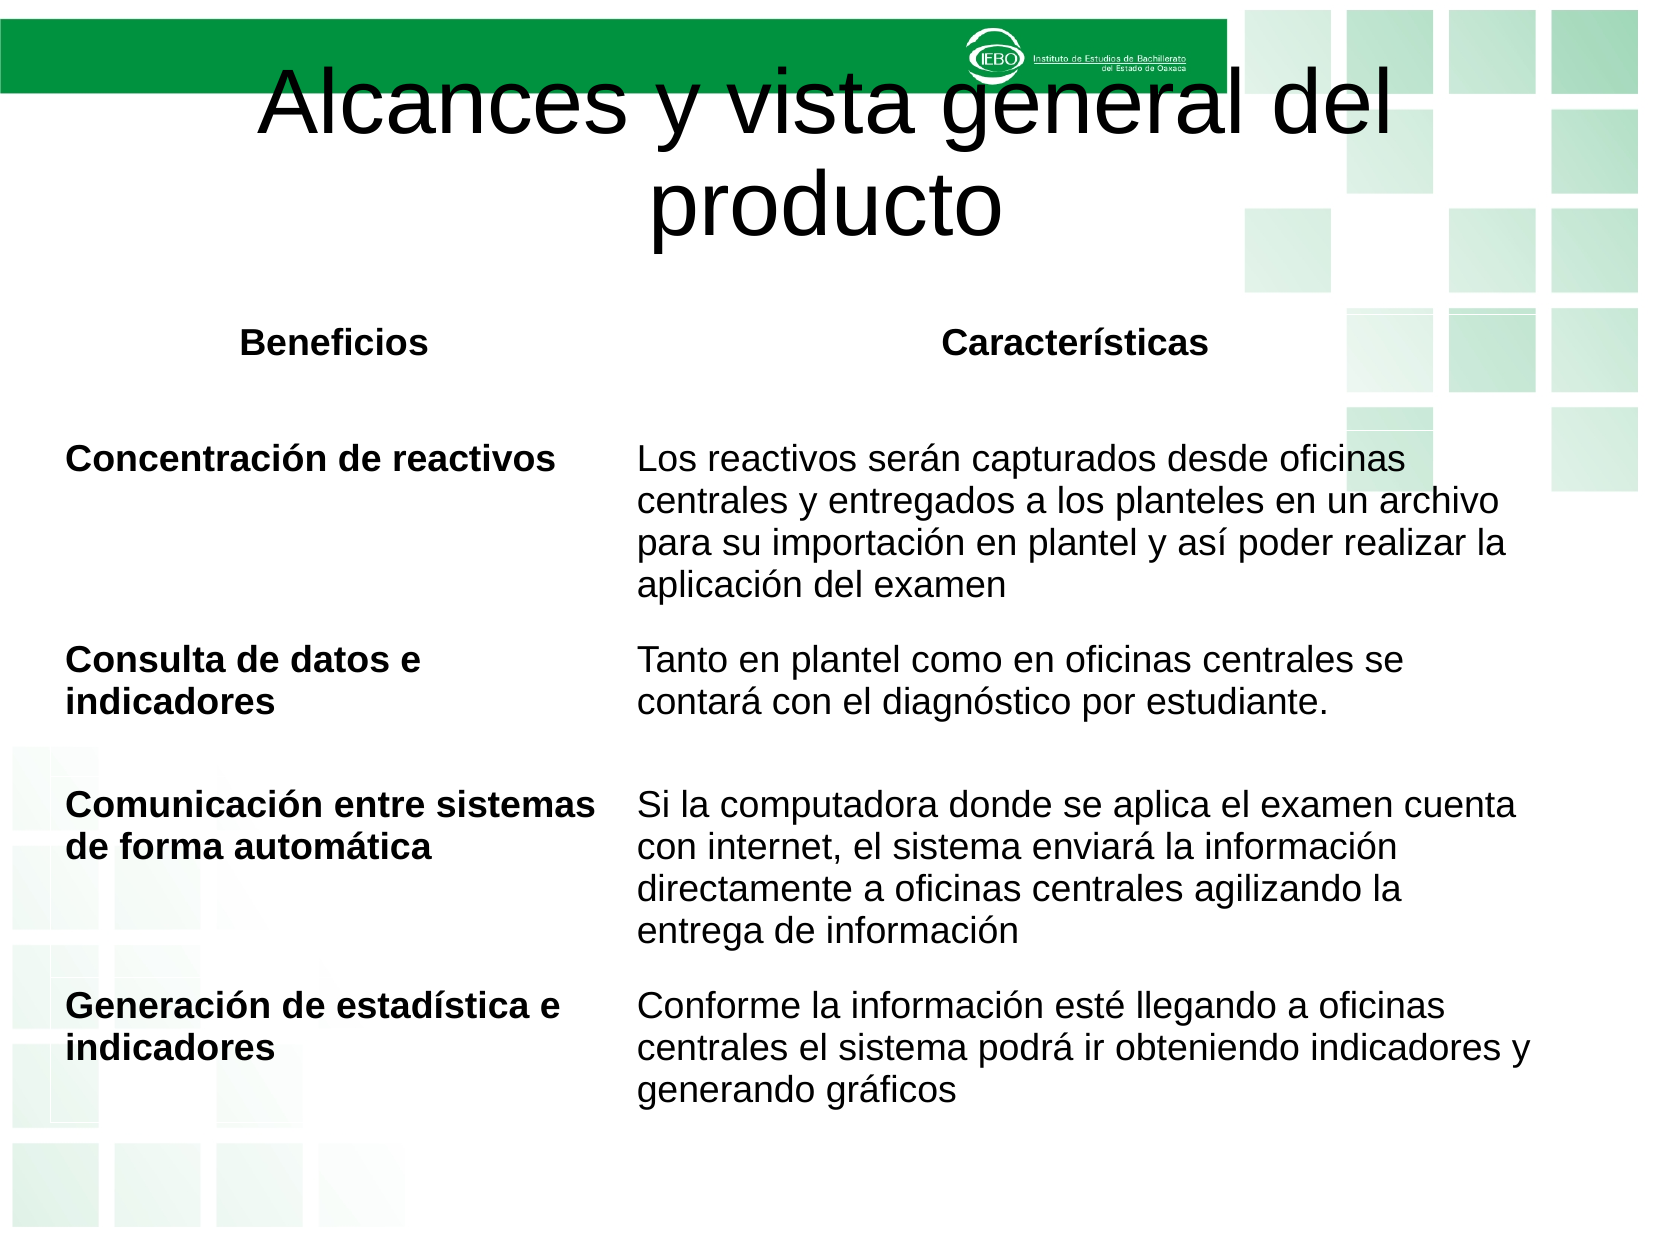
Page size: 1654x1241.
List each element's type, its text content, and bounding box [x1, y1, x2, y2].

table_header Características [623, 315, 1547, 430]
table_cell Si la computadora donde se aplica el examen cuenta con internet, el sistema enviará la información directamente a oficinas centrales agilizando la entrega de información [623, 777, 1547, 977]
title Alcances y vista general del producto [82, 49, 1571, 257]
table_cell Conforme la información esté llegando a oficinas centrales el sistema podrá ir obteniendo indicadores y generando gráficos [623, 978, 1547, 1122]
table_cell Generación de estadística e indicadores [51, 978, 622, 1122]
table_cell Concentración de reactivos [51, 431, 622, 631]
picture [0, 0, 1654, 1241]
table_cell Consulta de datos e indicadores [51, 632, 622, 776]
table_header Beneficios [51, 315, 622, 430]
table_cell Los reactivos serán capturados desde oficinas centrales y entregados a los planteles en un archivo para su importación en plantel y así poder realizar la aplicación del examen [623, 431, 1547, 631]
table_cell Comunicación entre sistemas de forma automática [51, 777, 622, 977]
table_cell Tanto en plantel como en oficinas centrales se contará con el diagnóstico por estudiante. [623, 632, 1547, 776]
